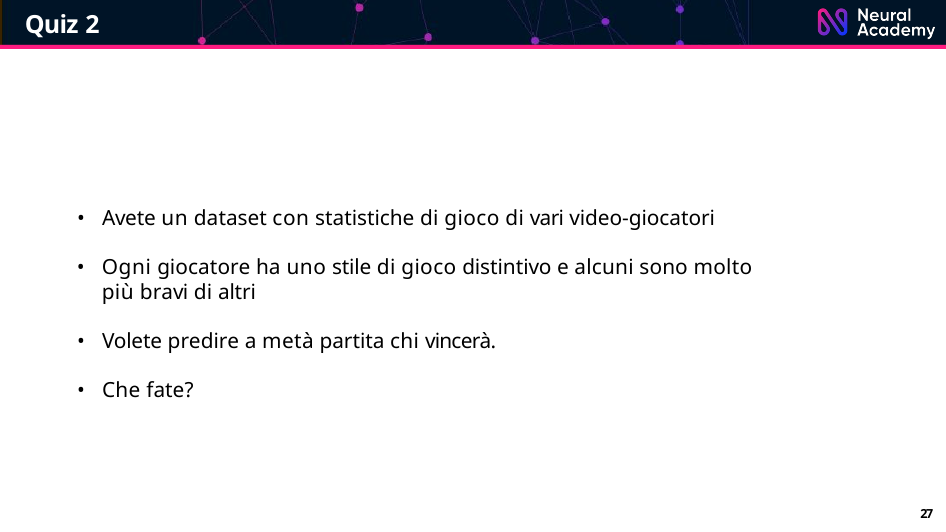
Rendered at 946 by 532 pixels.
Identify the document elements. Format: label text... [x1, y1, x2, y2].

picture [0, 0, 946, 49]
slide_number <number> [914, 504, 943, 532]
title Quiz 2 [22, 6, 109, 98]
text_box Avete un dataset con statistiche di gioco di vari video-giocatori Ogni giocatore ha uno stile di gioco distintivo e alcuni sono molto più bravi di altri Volete predire a metà partita chi vincerà. Che fate? [74, 202, 786, 402]
